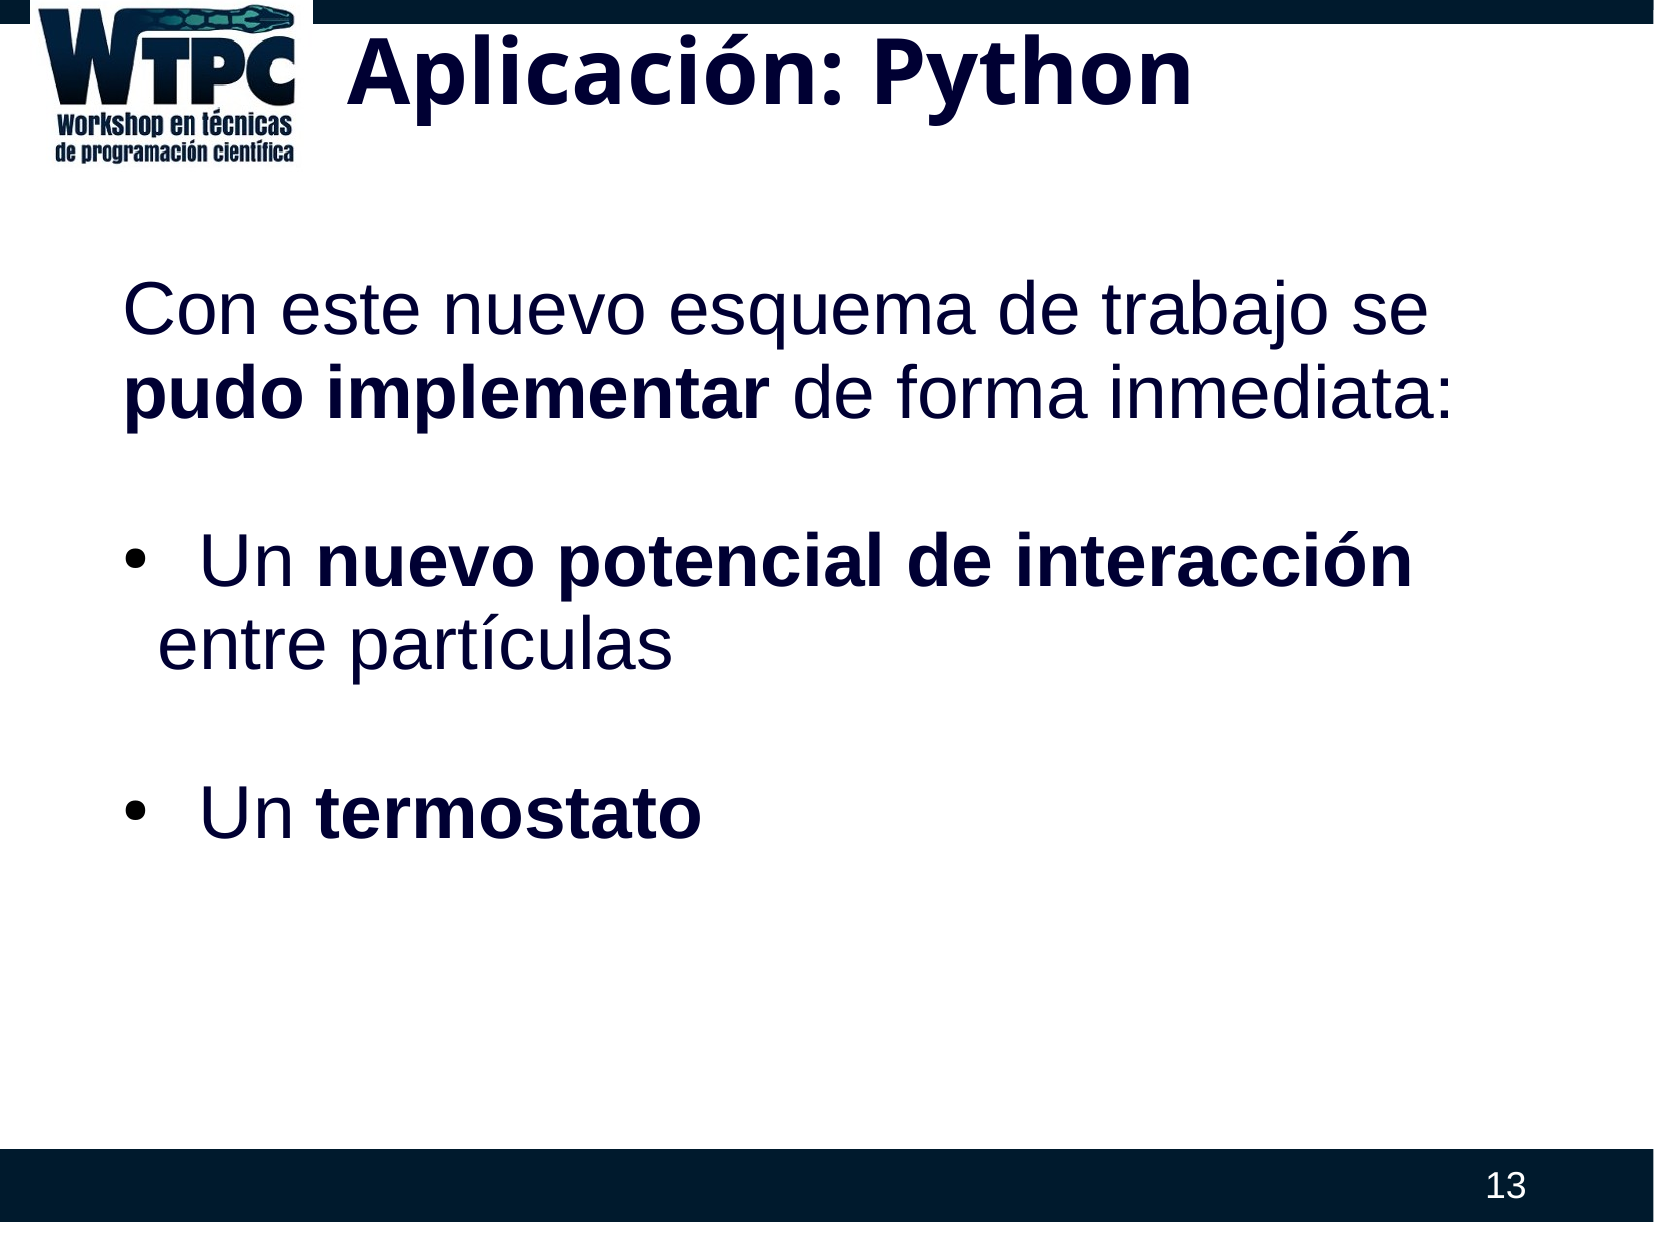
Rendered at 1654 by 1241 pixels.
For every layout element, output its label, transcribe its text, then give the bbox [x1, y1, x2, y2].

picture [0, 1149, 1654, 1223]
text_box <número> [1470, 1156, 1654, 1228]
text_box Con este nuevo esquema de trabajo se pudo implementar de forma inmediata: Un nuevo potencial de interacción entre partículas Un termostato [107, 258, 1561, 862]
picture [0, 0, 1654, 175]
title Aplicación: Python [347, 24, 1569, 125]
